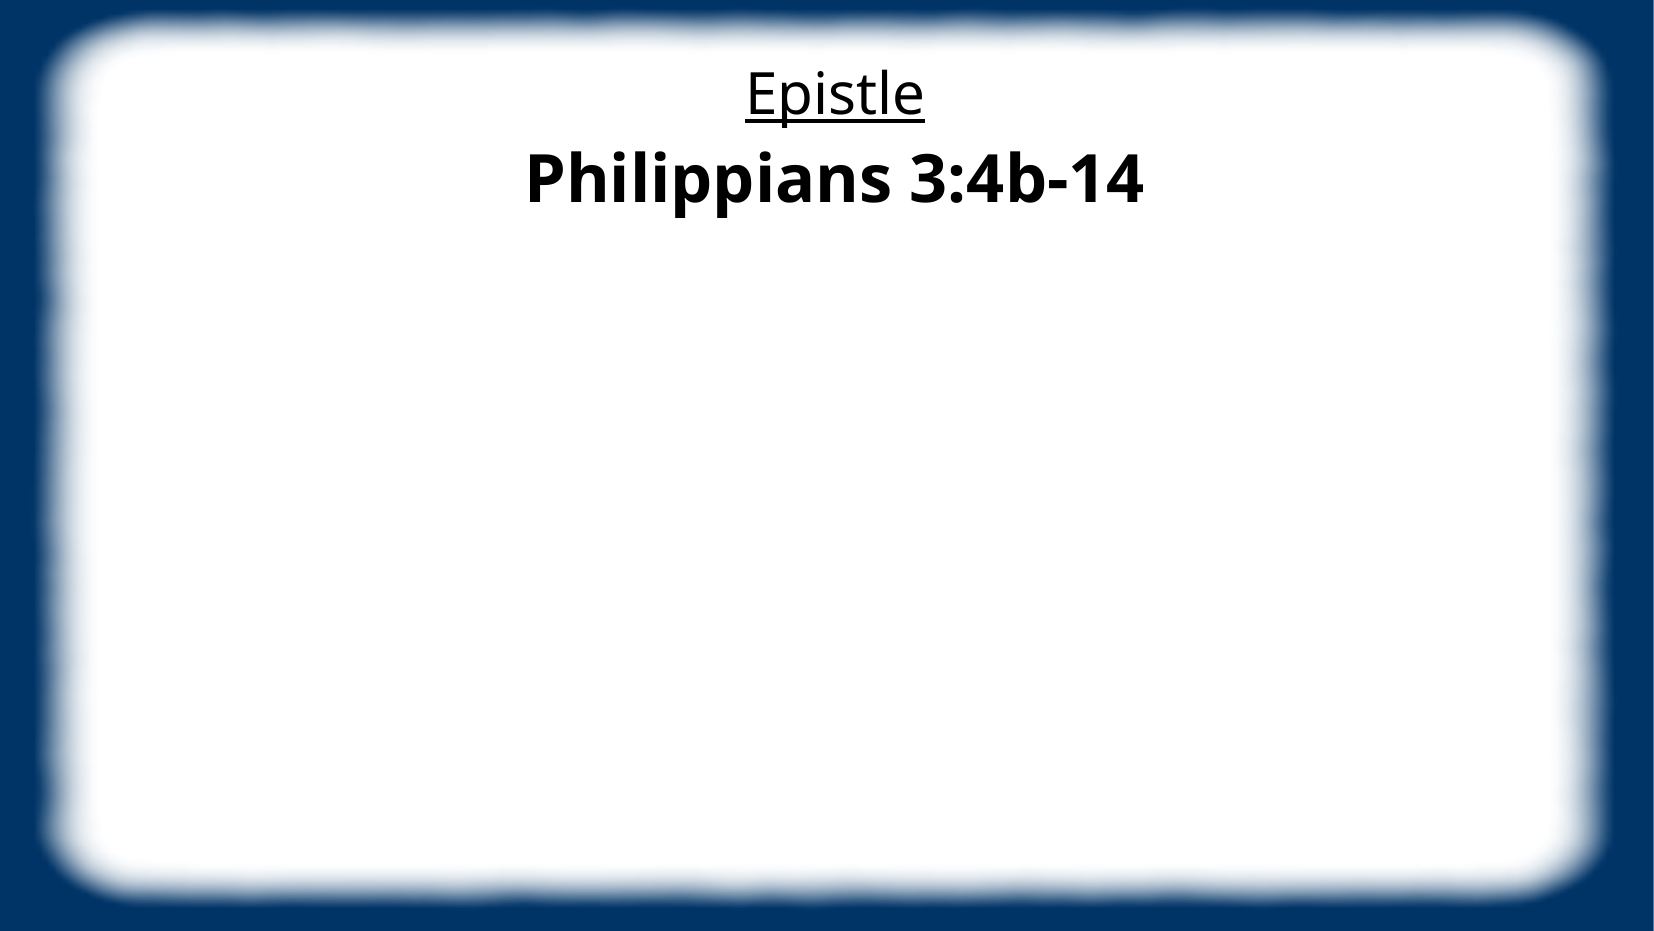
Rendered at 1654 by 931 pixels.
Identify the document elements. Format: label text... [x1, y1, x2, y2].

picture [0, 0, 1654, 931]
text_box Epistle Philippians 3:4b-14 [107, 44, 1563, 226]
